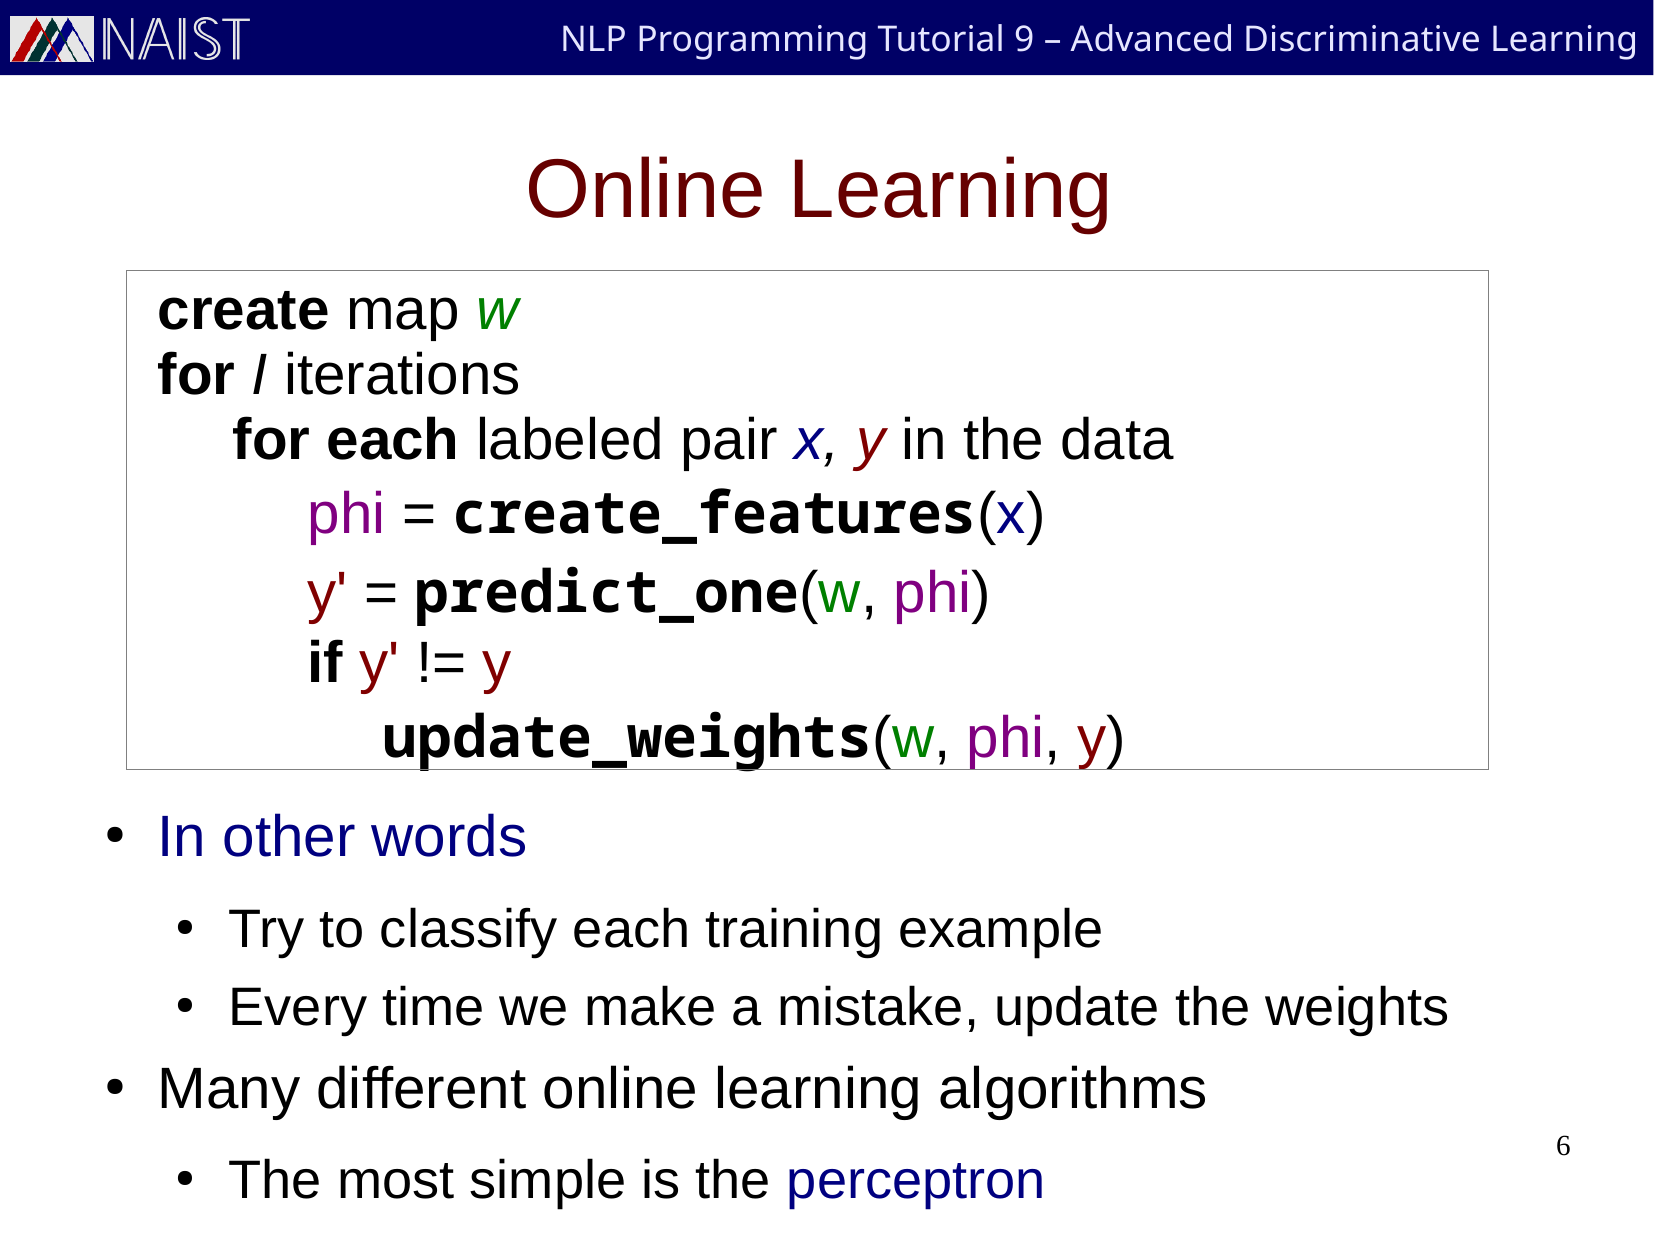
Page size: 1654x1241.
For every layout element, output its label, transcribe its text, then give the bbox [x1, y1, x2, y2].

list create map w for I iterations for each labeled pair x, y in the data phi = create_features(x) y' = predict_one(w, phi) if y' != y update_weights(w, phi, y) In other words Try to classify each training example Every time we make a mistake, update the weights Many different online learning algorithms The most simple is the perceptron [86, 276, 1576, 1201]
picture [102, 17, 251, 60]
picture [10, 16, 94, 62]
title Online Learning [75, 92, 1564, 285]
title Online Learning [127, 271, 1488, 276]
list create map w for I iterations for each labeled pair x, y in the data phi = create_features(x) y' = predict_one(w, phi) if y' != y update_weights(w, phi, y) In other words Try to classify each training example Every time we make a mistake, update the weights Many different online learning algorithms The most simple is the perceptron [127, 276, 1488, 769]
